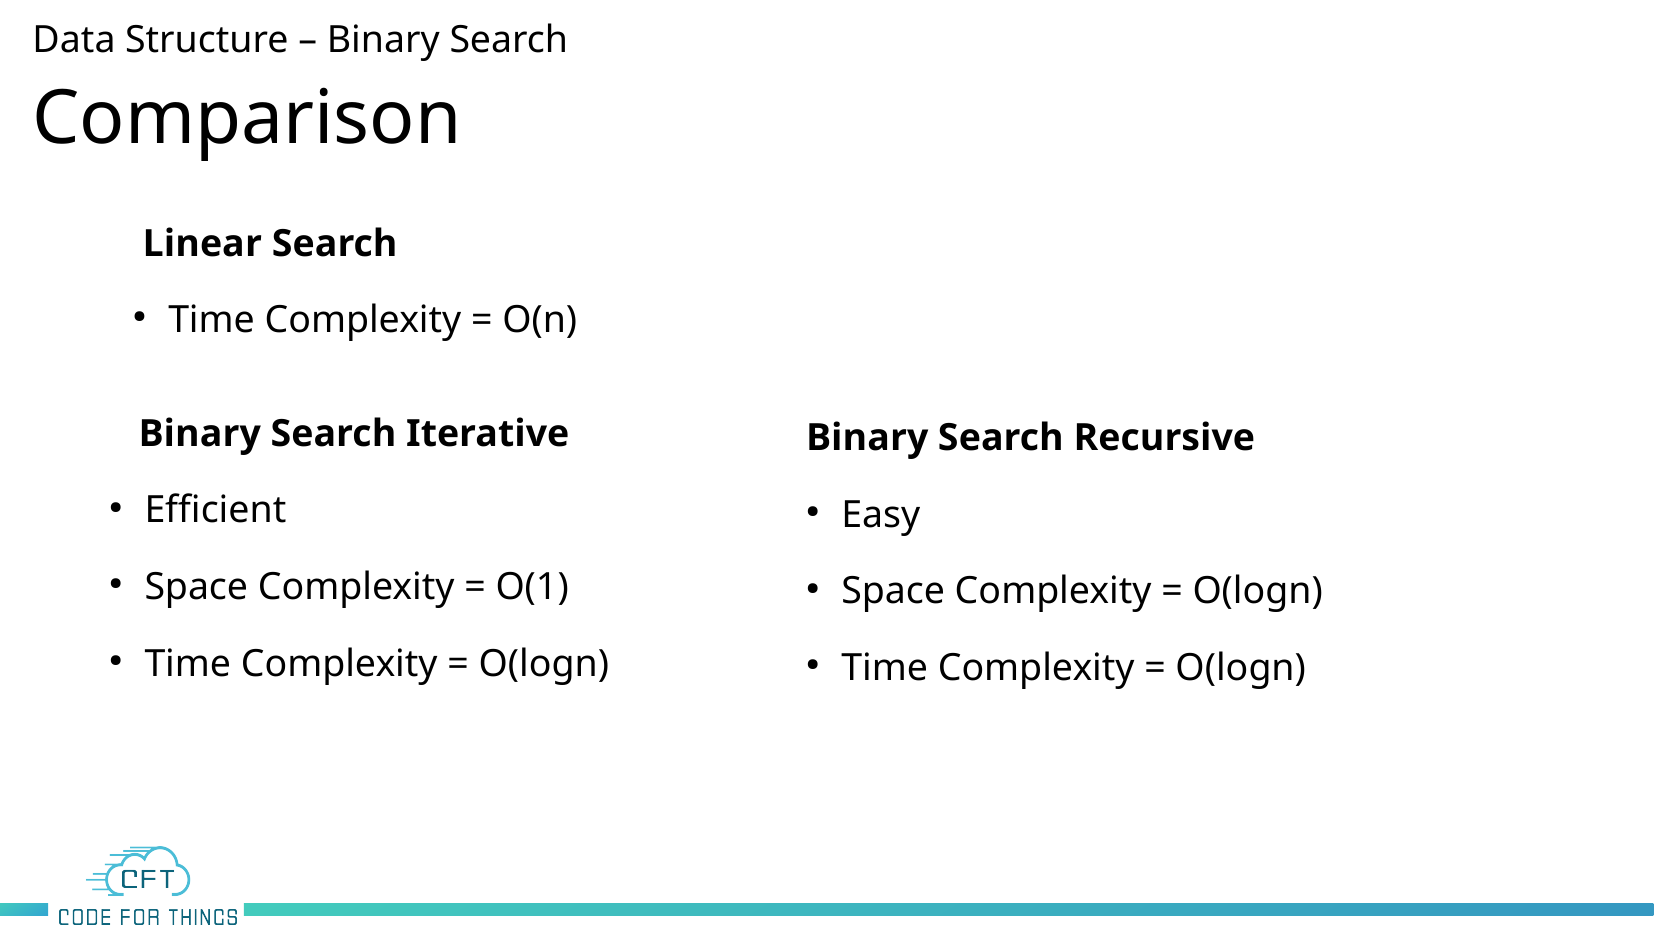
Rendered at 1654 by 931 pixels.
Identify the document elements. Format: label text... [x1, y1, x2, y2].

title Data Structure – Binary Search Comparison [32, 12, 1184, 166]
picture [59, 846, 237, 925]
text_box Linear Search Time Complexity = O(n) [118, 183, 792, 329]
text_box Binary Search Recursive Easy Space Complexity = O(logn) Time Complexity = O(logn) [791, 377, 1524, 654]
text_box Binary Search Iterative Efficient Space Complexity = O(1) Time Complexity = O(logn) [94, 373, 756, 715]
